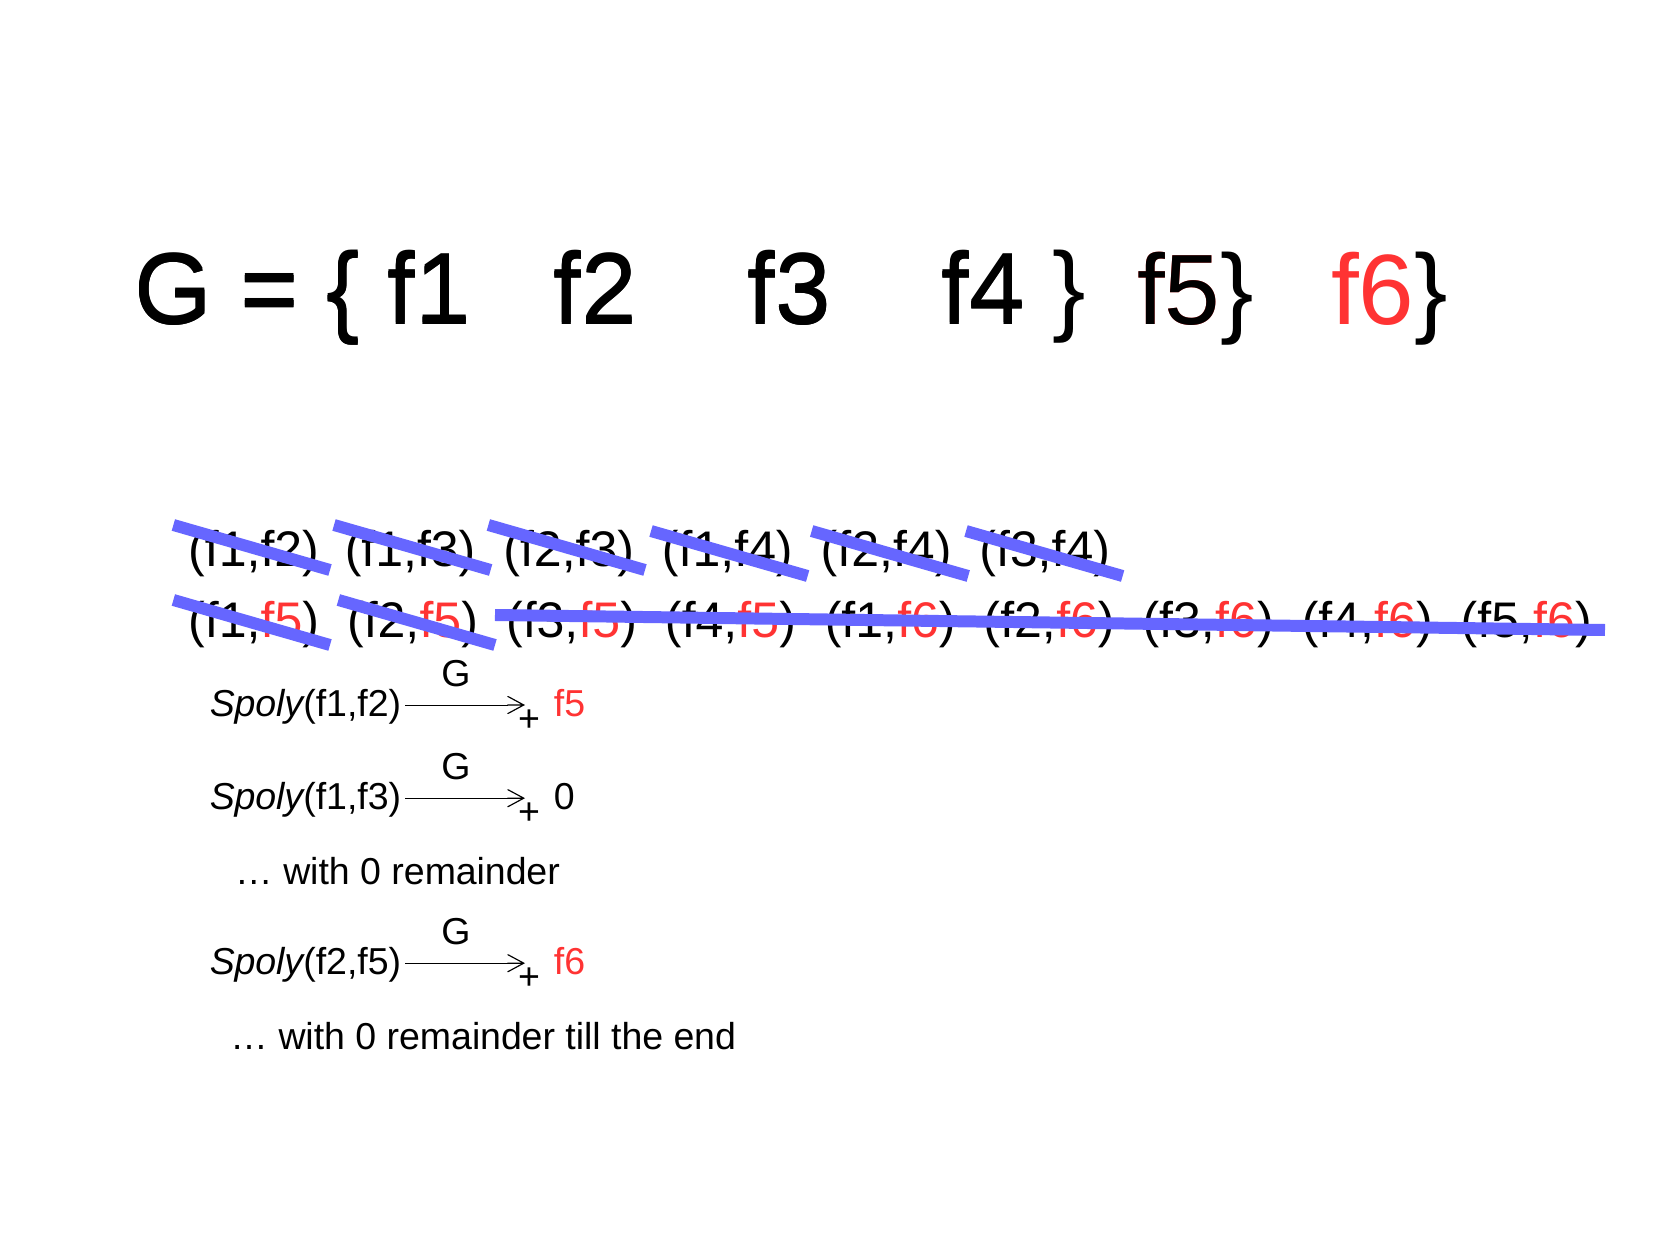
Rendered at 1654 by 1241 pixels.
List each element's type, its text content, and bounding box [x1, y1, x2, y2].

text_box 0 [539, 768, 590, 826]
text_box (f1,f3) (f2,f3) (f1,f4) (f2,f4) (f3,f4) [335, 513, 1127, 585]
text_box Spoly(f1,f3) [195, 768, 427, 826]
text_box … with 0 remainder [210, 843, 575, 901]
text_box G = { f1 f2 f3 f4 f5 f6} [120, 226, 1501, 354]
text_box … with 0 remainder till the end [205, 1008, 752, 1066]
text_box G [426, 903, 486, 961]
text_box Spoly(f2,f5) [195, 933, 427, 991]
text_box + [503, 690, 556, 747]
text_box (f1,f2) [173, 513, 335, 586]
text_box f6 [539, 933, 601, 991]
text_box + [503, 948, 556, 1006]
text_box G [426, 738, 486, 796]
text_box (f1,f5) (f2,f5) (f3,f5) (f4,f5) [173, 585, 810, 657]
text_box + [503, 783, 556, 841]
text_box f5 [539, 675, 601, 732]
text_box Spoly(f1,f2) [195, 675, 427, 732]
text_box G [426, 657, 486, 702]
text_box (f1,f6) (f2,f6) (f3,f6) (f4,f6) (f5,f6) [810, 585, 1621, 657]
